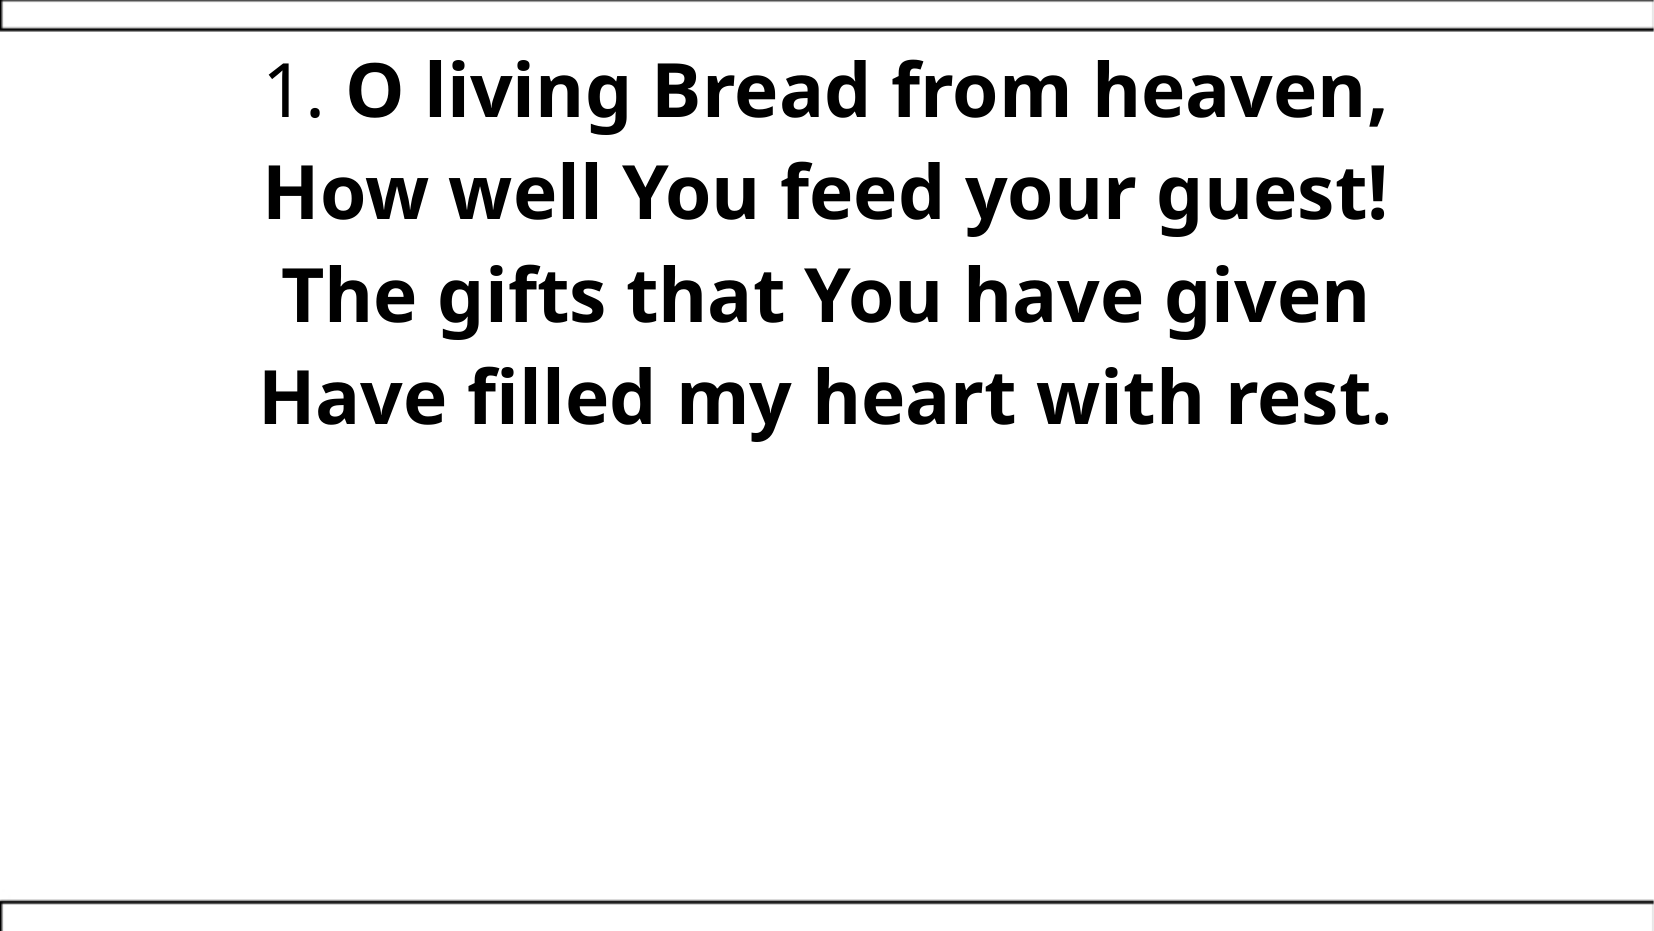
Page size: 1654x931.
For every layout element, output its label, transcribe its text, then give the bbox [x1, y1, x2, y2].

picture [0, 0, 1654, 931]
text_box 1. O living Bread from heaven, How well You feed your guest! The gifts that You have given Have filled my heart with rest. [76, 30, 1577, 445]
